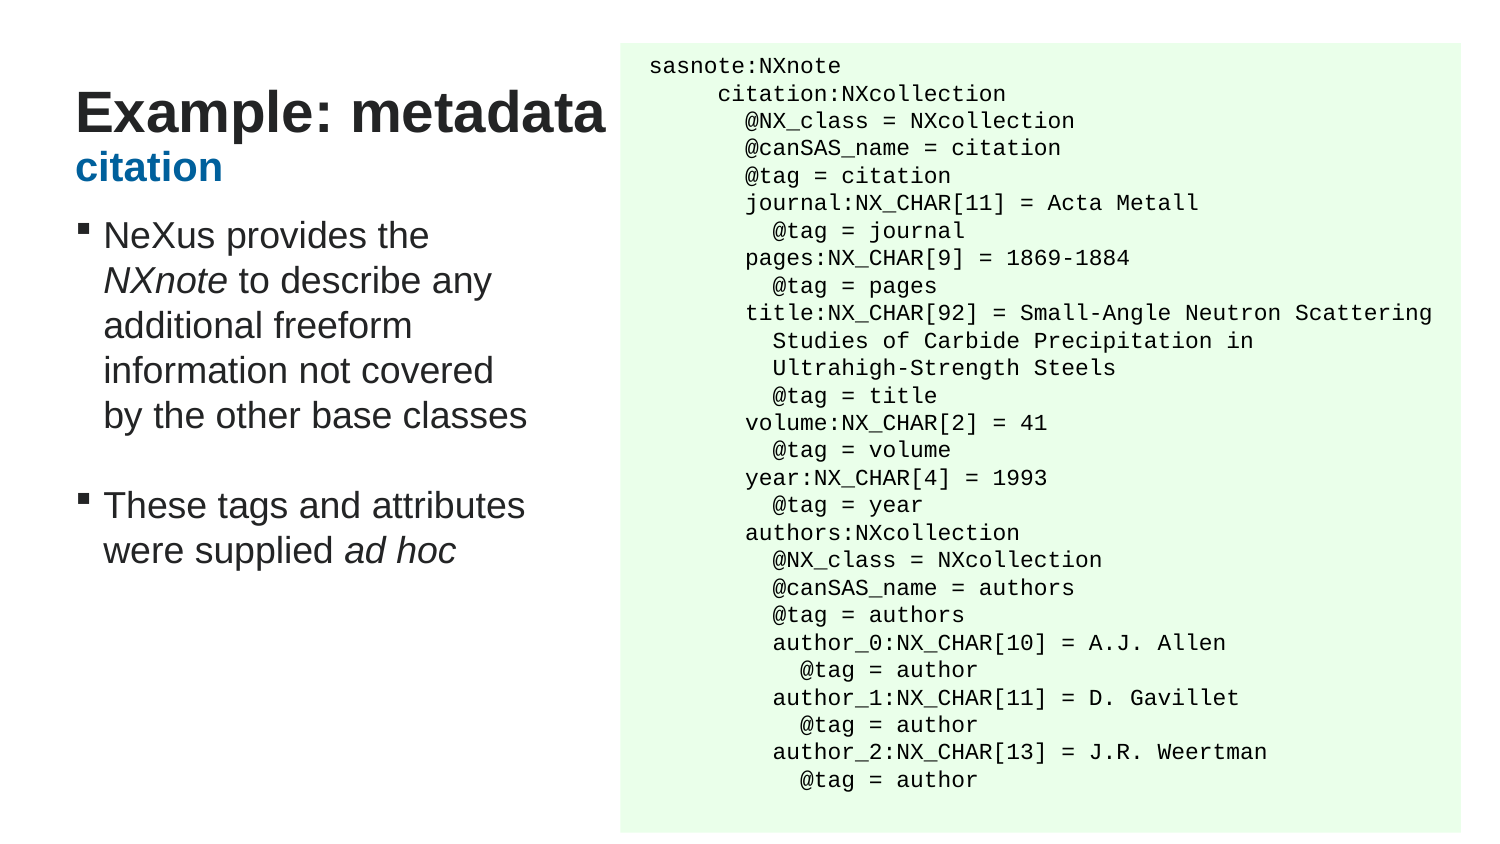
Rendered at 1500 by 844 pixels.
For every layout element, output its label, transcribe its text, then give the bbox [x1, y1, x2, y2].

text_box Example: metadata [75, 38, 1449, 145]
text_box sasnote:NXnote citation:NXcollection @NX_class = NXcollection @canSAS_name = citation @tag = citation journal:NX_CHAR[11] = Acta Metall @tag = journal pages:NX_CHAR[9] = 1869-1884 @tag = pages title:NX_CHAR[92] = Small-Angle Neutron Scattering Studies of Carbide Precipitation in Ultrahigh-Strength Steels @tag = title volume:NX_CHAR[2] = 41 @tag = volume year:NX_CHAR[4] = 1993 @tag = year authors:NXcollection @NX_class = NXcollection @canSAS_name = authors @tag = authors author_0:NX_CHAR[10] = A.J. Allen @tag = author author_1:NX_CHAR[11] = D. Gavillet @tag = author author_2:NX_CHAR[13] = J.R. Weertman @tag = author [620, 43, 1461, 833]
text_box citation [75, 145, 620, 210]
text_box NeXus provides the NXnote to describe any additional freeform information not covered by the other base classes These tags and attributes were supplied ad hoc [75, 210, 534, 776]
